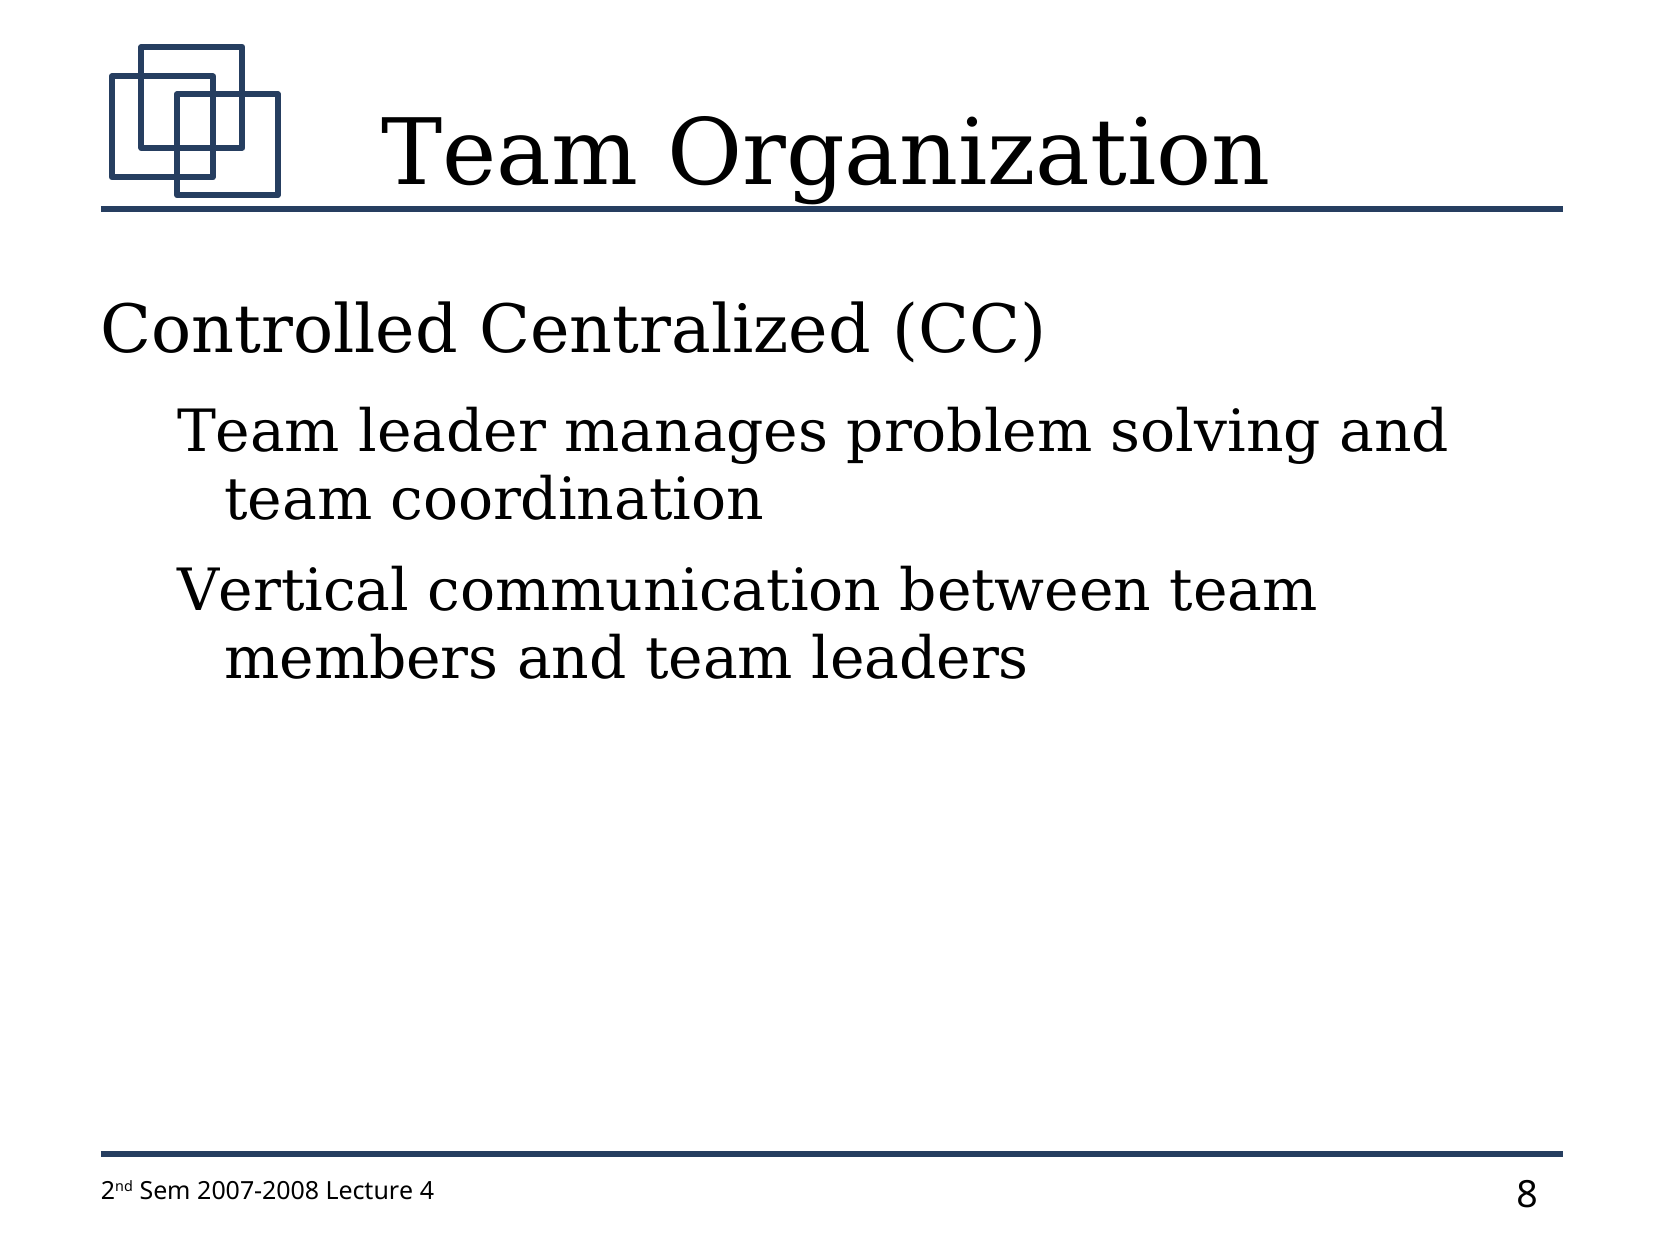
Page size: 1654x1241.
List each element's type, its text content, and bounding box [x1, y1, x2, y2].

list Controlled Centralized (CC) Team leader manages problem solving and team coordination Vertical communication between team members and team leaders [82, 290, 1571, 1109]
title Team Organization [82, 49, 1571, 257]
